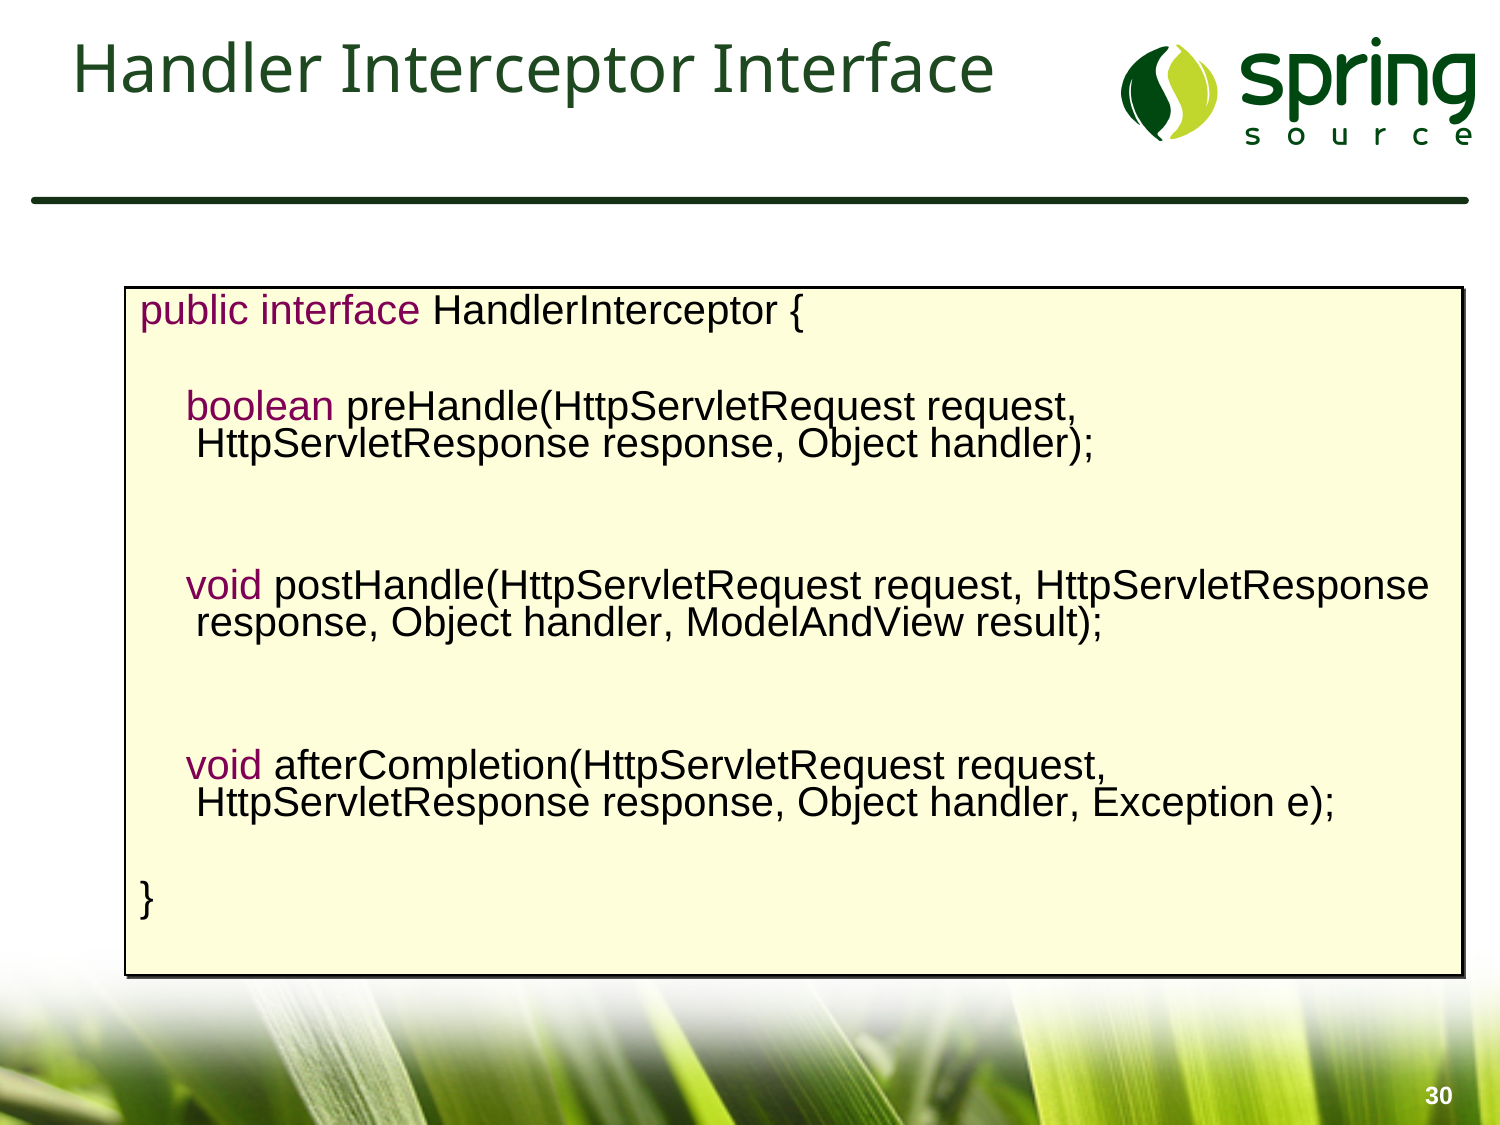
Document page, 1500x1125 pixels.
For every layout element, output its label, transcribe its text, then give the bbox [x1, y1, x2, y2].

picture [1121, 37, 1475, 145]
picture [0, 944, 1500, 1125]
title Handler Interceptor Interface [56, 13, 1089, 176]
text_box public interface HandlerInterceptor { boolean preHandle(HttpServletRequest request, HttpServletResponse response, Object handler); void postHandle(HttpServletRequest request, HttpServletResponse response, Object handler, ModelAndView result); void afterCompletion(HttpServletRequest request, HttpServletResponse response, Object handler, Exception e); } [125, 287, 1463, 976]
